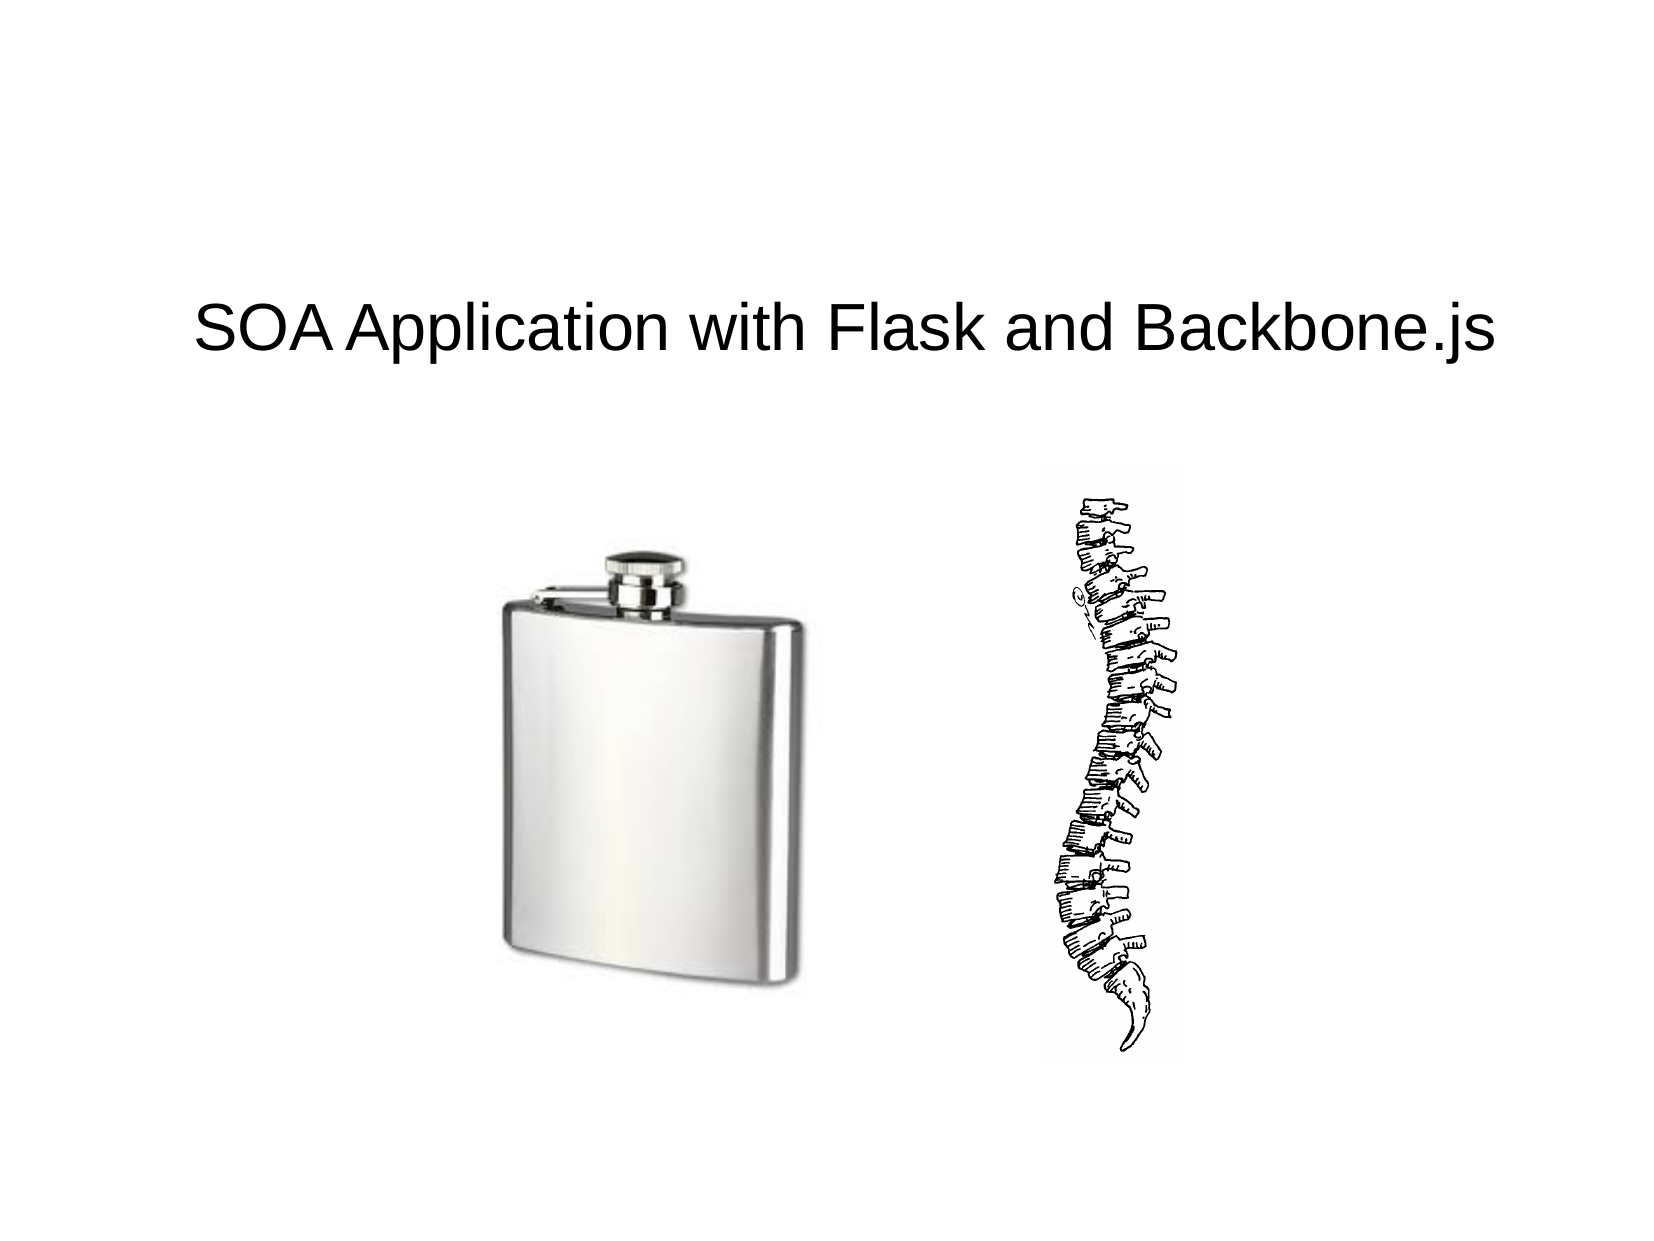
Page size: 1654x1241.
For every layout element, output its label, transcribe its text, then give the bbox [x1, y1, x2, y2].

list SOA Application with Flask and Backbone.js [82, 290, 1538, 1010]
picture [435, 539, 871, 997]
picture [1038, 464, 1186, 1066]
